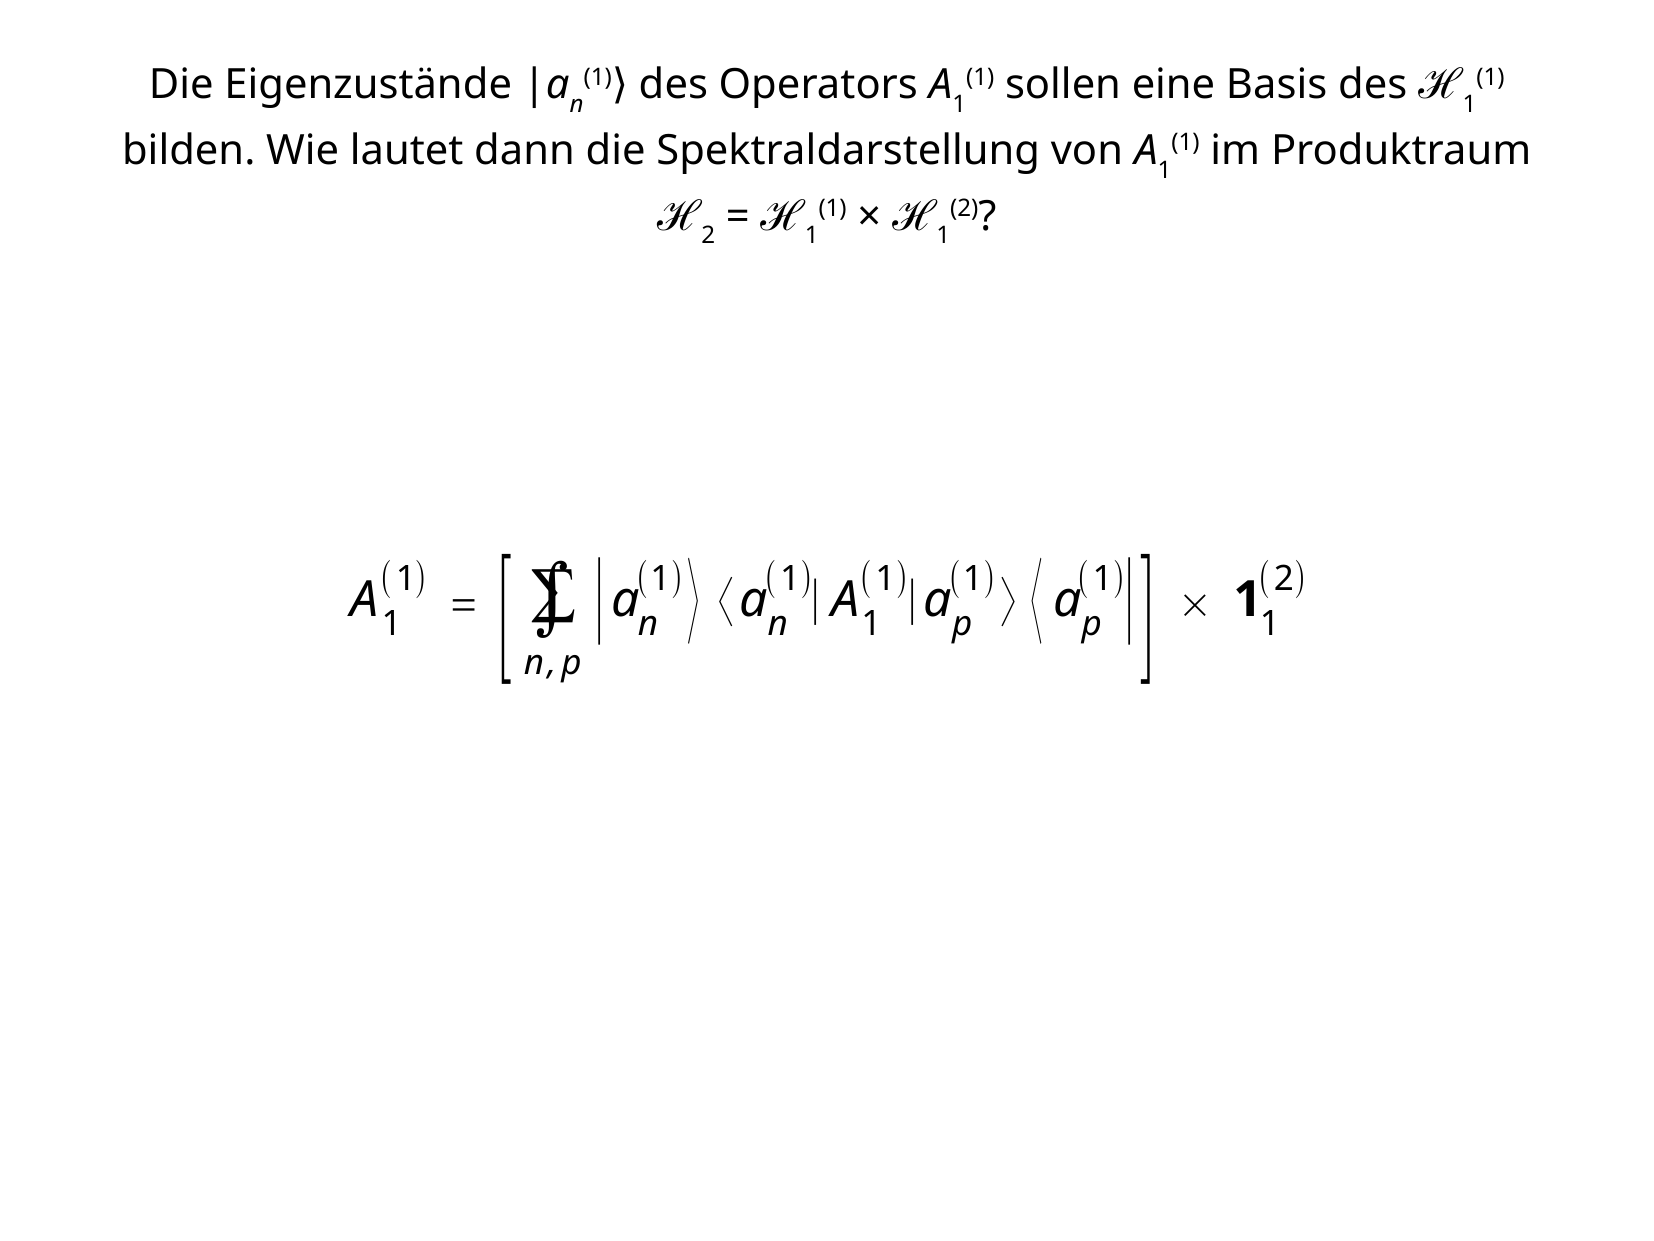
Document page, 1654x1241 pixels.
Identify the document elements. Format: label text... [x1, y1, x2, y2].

chart [341, 552, 1313, 688]
title Die Eigenzustände |an(1)⟩ des Operators A1(1) sollen eine Basis des ℋ1(1) bilden. Wie lautet dann die Spektraldarstellung von A1(1) im Produktraum ℋ2 = ℋ1(1) × ℋ1(2)? [82, 49, 1571, 257]
